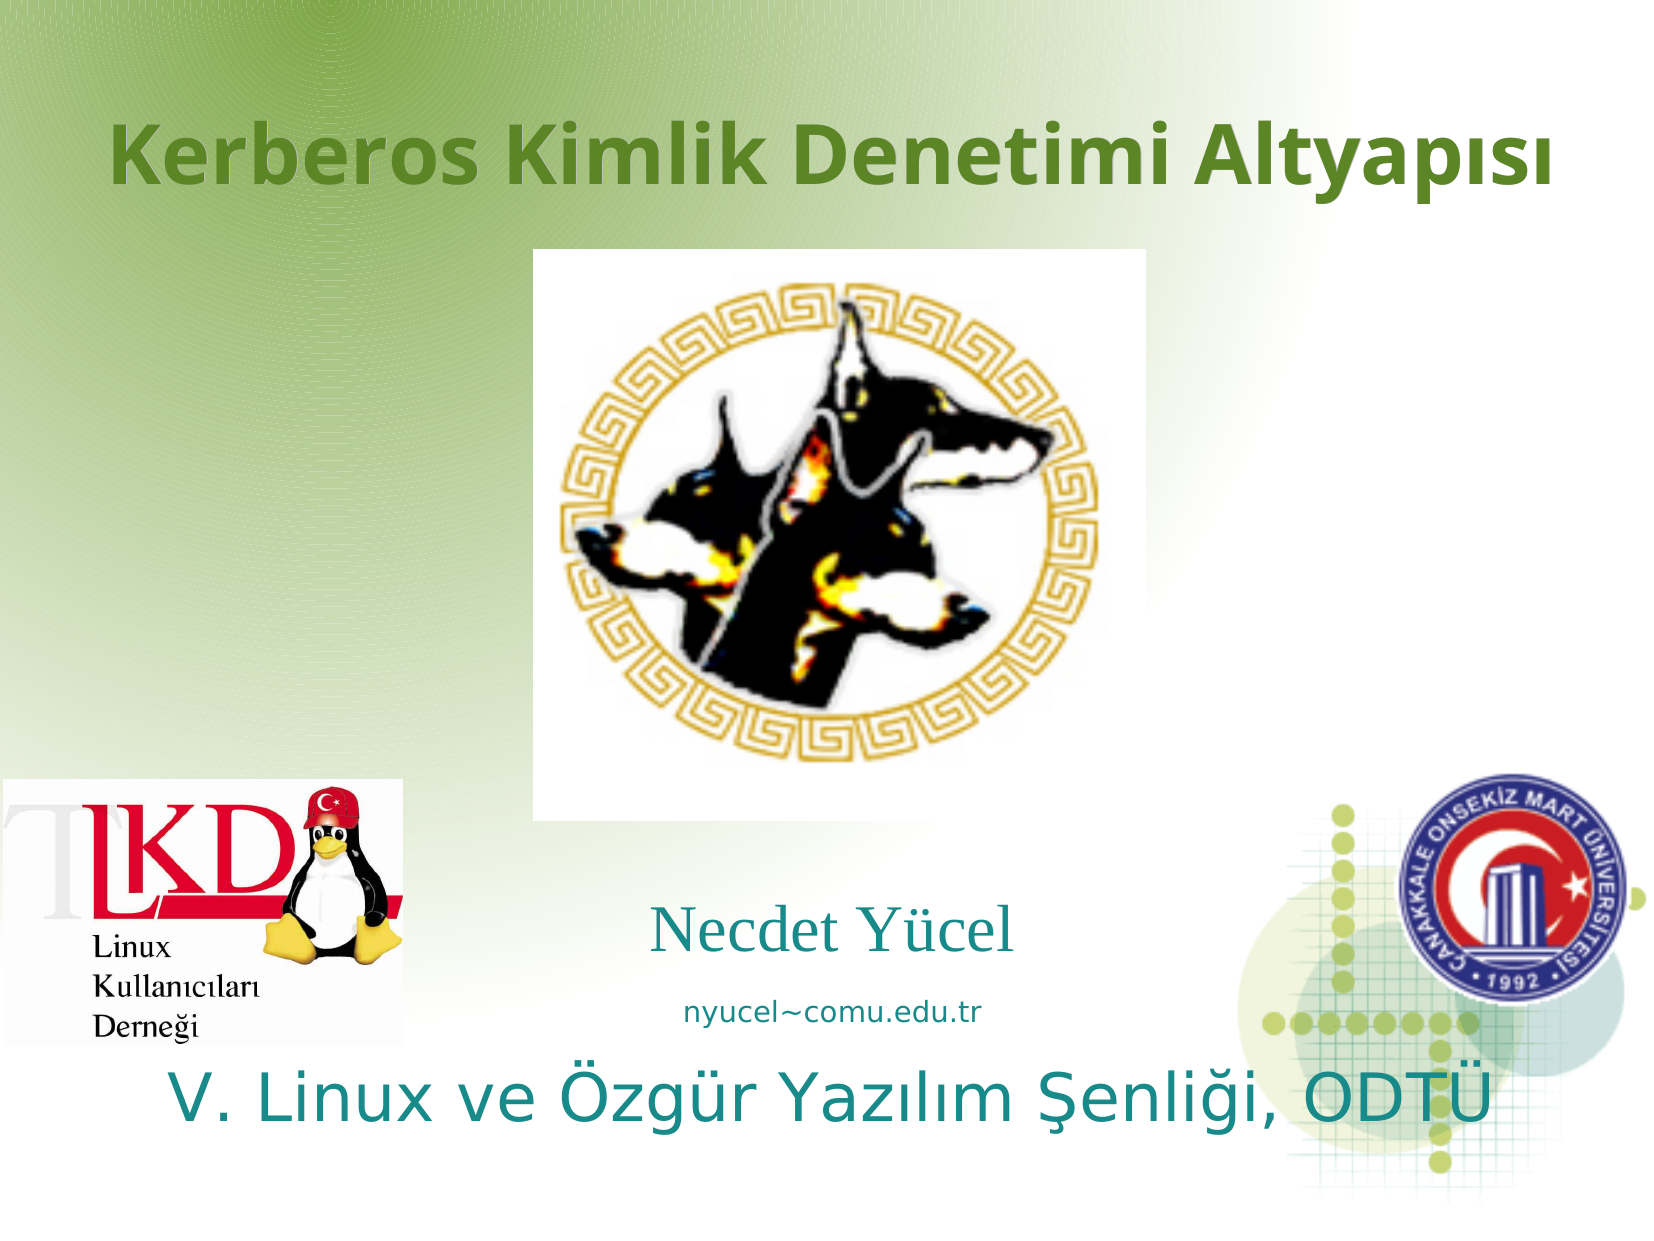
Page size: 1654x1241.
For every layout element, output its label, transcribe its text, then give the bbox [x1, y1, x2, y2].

title Kerberos Kimlik Denetimi Altyapısı [42, 48, 1622, 256]
picture [533, 249, 1146, 821]
picture [3, 779, 403, 1047]
list Necdet Yücel nyucel~comu.edu.tr V. Linux ve Özgür Yazılım Şenliği, ODTÜ [117, 891, 1530, 1141]
picture [1224, 765, 1654, 1211]
